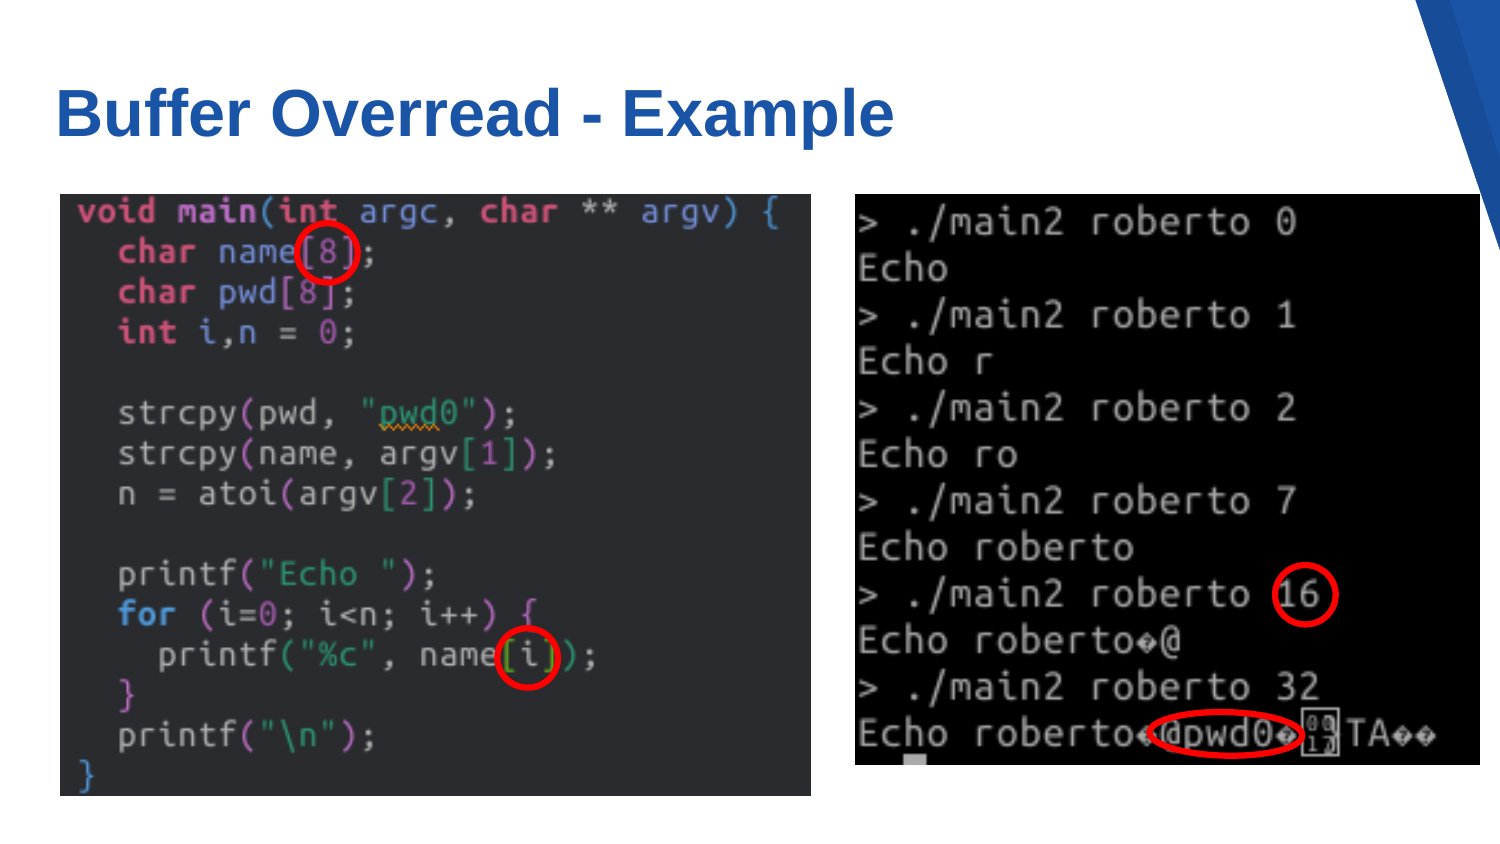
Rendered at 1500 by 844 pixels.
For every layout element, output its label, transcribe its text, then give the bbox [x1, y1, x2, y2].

picture [60, 194, 811, 796]
picture [855, 194, 1480, 766]
title Buffer Overread - Example [40, 97, 1231, 166]
